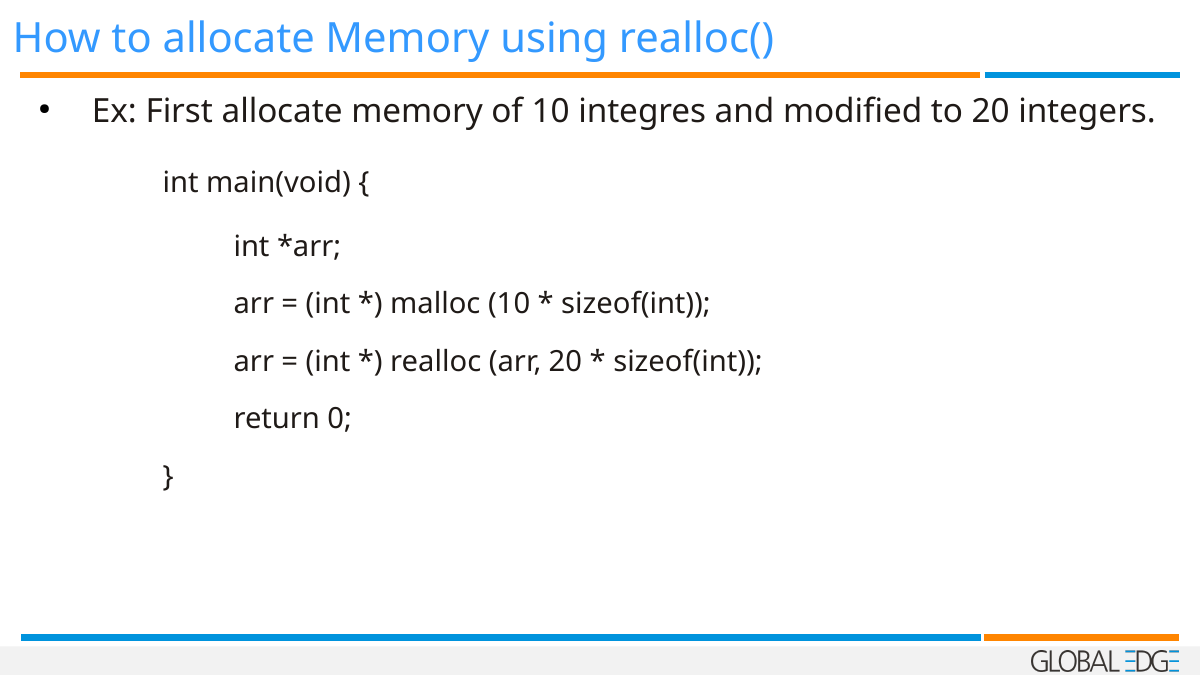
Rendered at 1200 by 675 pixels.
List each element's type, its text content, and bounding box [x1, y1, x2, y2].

title How to allocate Memory using realloc() [12, 9, 1088, 63]
list Ex: First allocate memory of 10 integres and modified to 20 integers. int main(void) { int *arr; arr = (int *) malloc (10 * sizeof(int)); arr = (int *) realloc (arr, 20 * sizeof(int)); return 0; } [21, 86, 1170, 627]
picture [1031, 650, 1179, 672]
